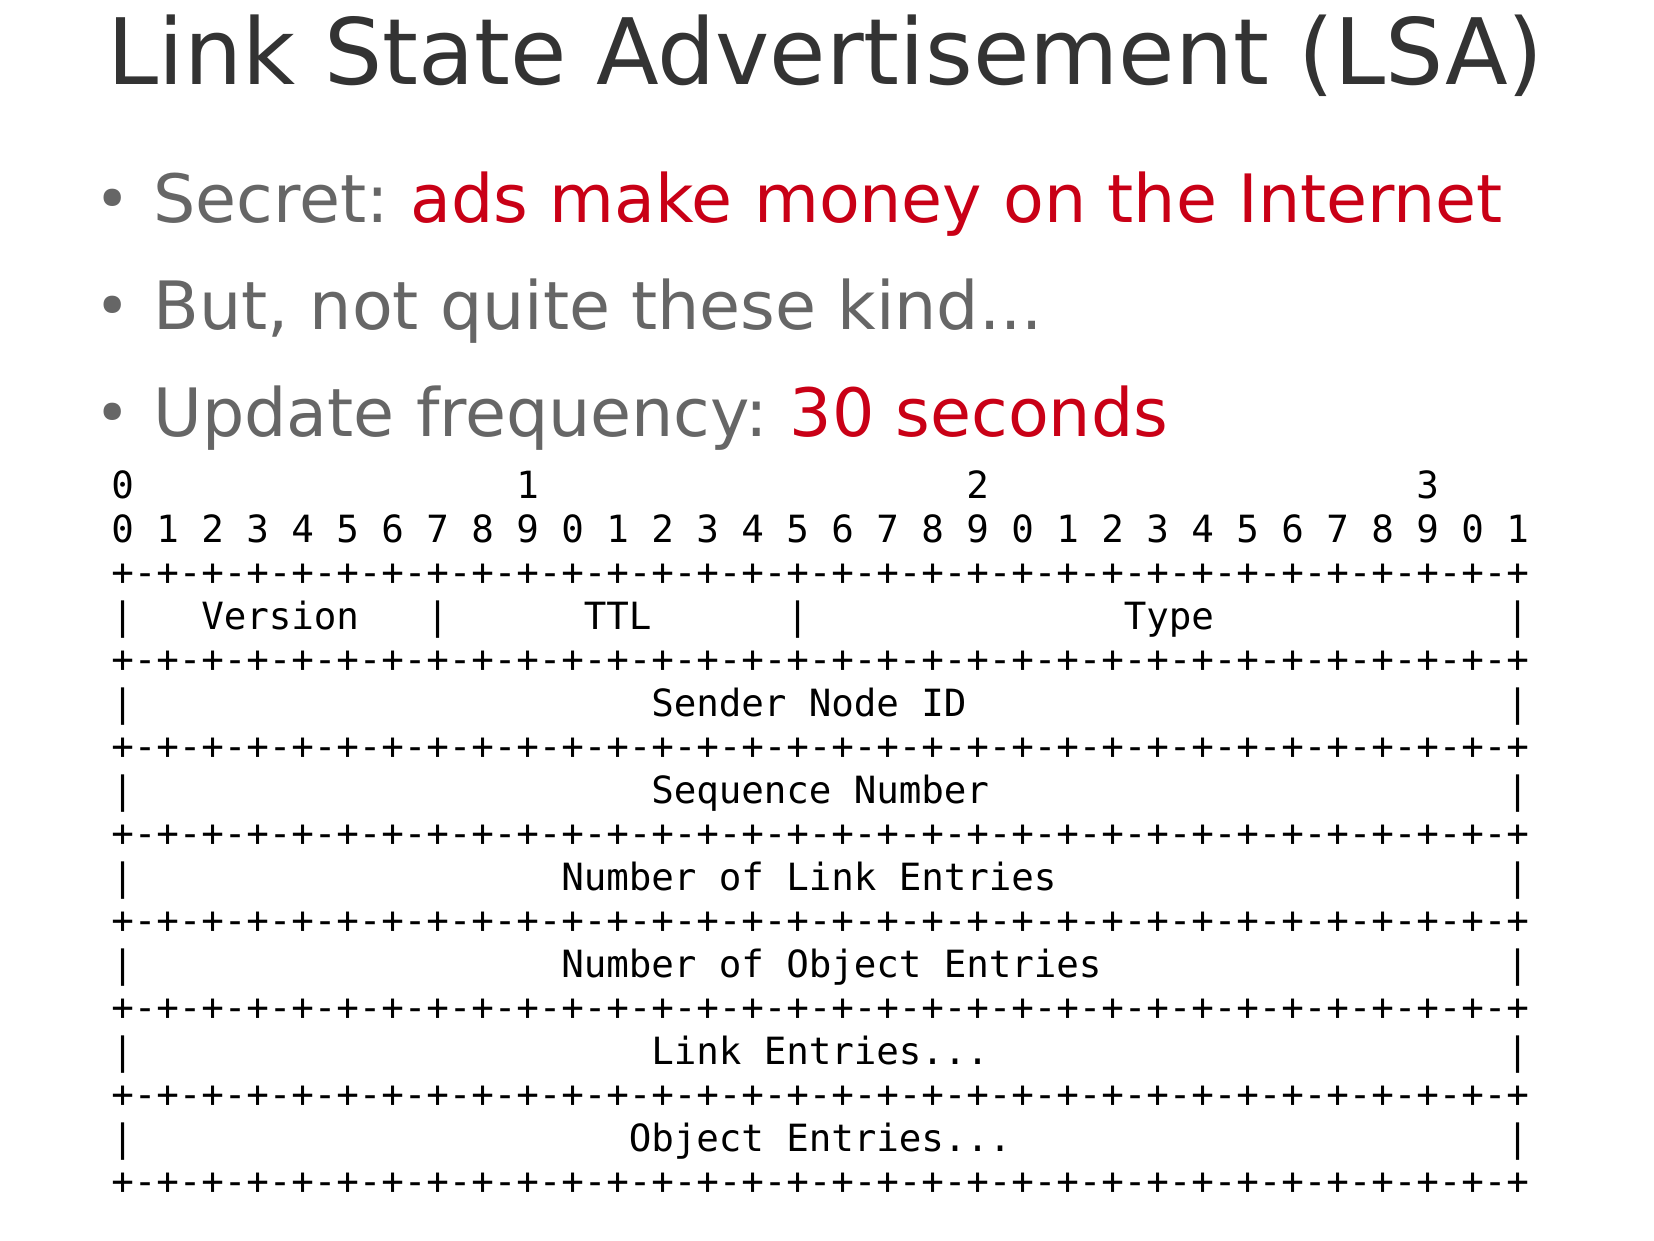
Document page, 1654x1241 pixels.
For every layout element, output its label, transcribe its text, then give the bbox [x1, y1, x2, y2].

title Link State Advertisement (LSA) [82, 0, 1571, 149]
text_box 0 1 2 3 0 1 2 3 4 5 6 7 8 9 0 1 2 3 4 5 6 7 8 9 0 1 2 3 4 5 6 7 8 9 0 1 +-+-+-+-+-+-+-+-+-+-+-+-+-+-+-+-+-+-+-+-+-+-+-+-+-+-+-+-+-+-+-+ | Version | TTL | Type | +-+-+-+-+-+-+-+-+-+-+-+-+-+-+-+-+-+-+-+-+-+-+-+-+-+-+-+-+-+-+-+ | Sender Node ID | +-+-+-+-+-+-+-+-+-+-+-+-+-+-+-+-+-+-+-+-+-+-+-+-+-+-+-+-+-+-+-+ | Sequence Number | +-+-+-+-+-+-+-+-+-+-+-+-+-+-+-+-+-+-+-+-+-+-+-+-+-+-+-+-+-+-+-+ | Number of Link Entries | +-+-+-+-+-+-+-+-+-+-+-+-+-+-+-+-+-+-+-+-+-+-+-+-+-+-+-+-+-+-+-+ | Number of Object Entries | +-+-+-+-+-+-+-+-+-+-+-+-+-+-+-+-+-+-+-+-+-+-+-+-+-+-+-+-+-+-+-+ | Link Entries... | +-+-+-+-+-+-+-+-+-+-+-+-+-+-+-+-+-+-+-+-+-+-+-+-+-+-+-+-+-+-+-+ | Object Entries... | +-+-+-+-+-+-+-+-+-+-+-+-+-+-+-+-+-+-+-+-+-+-+-+-+-+-+-+-+-+-+-+ [96, 456, 1654, 1212]
list Secret: ads make money on the Internet But, not quite these kind... Update frequency: 30 seconds [82, 160, 1571, 979]
